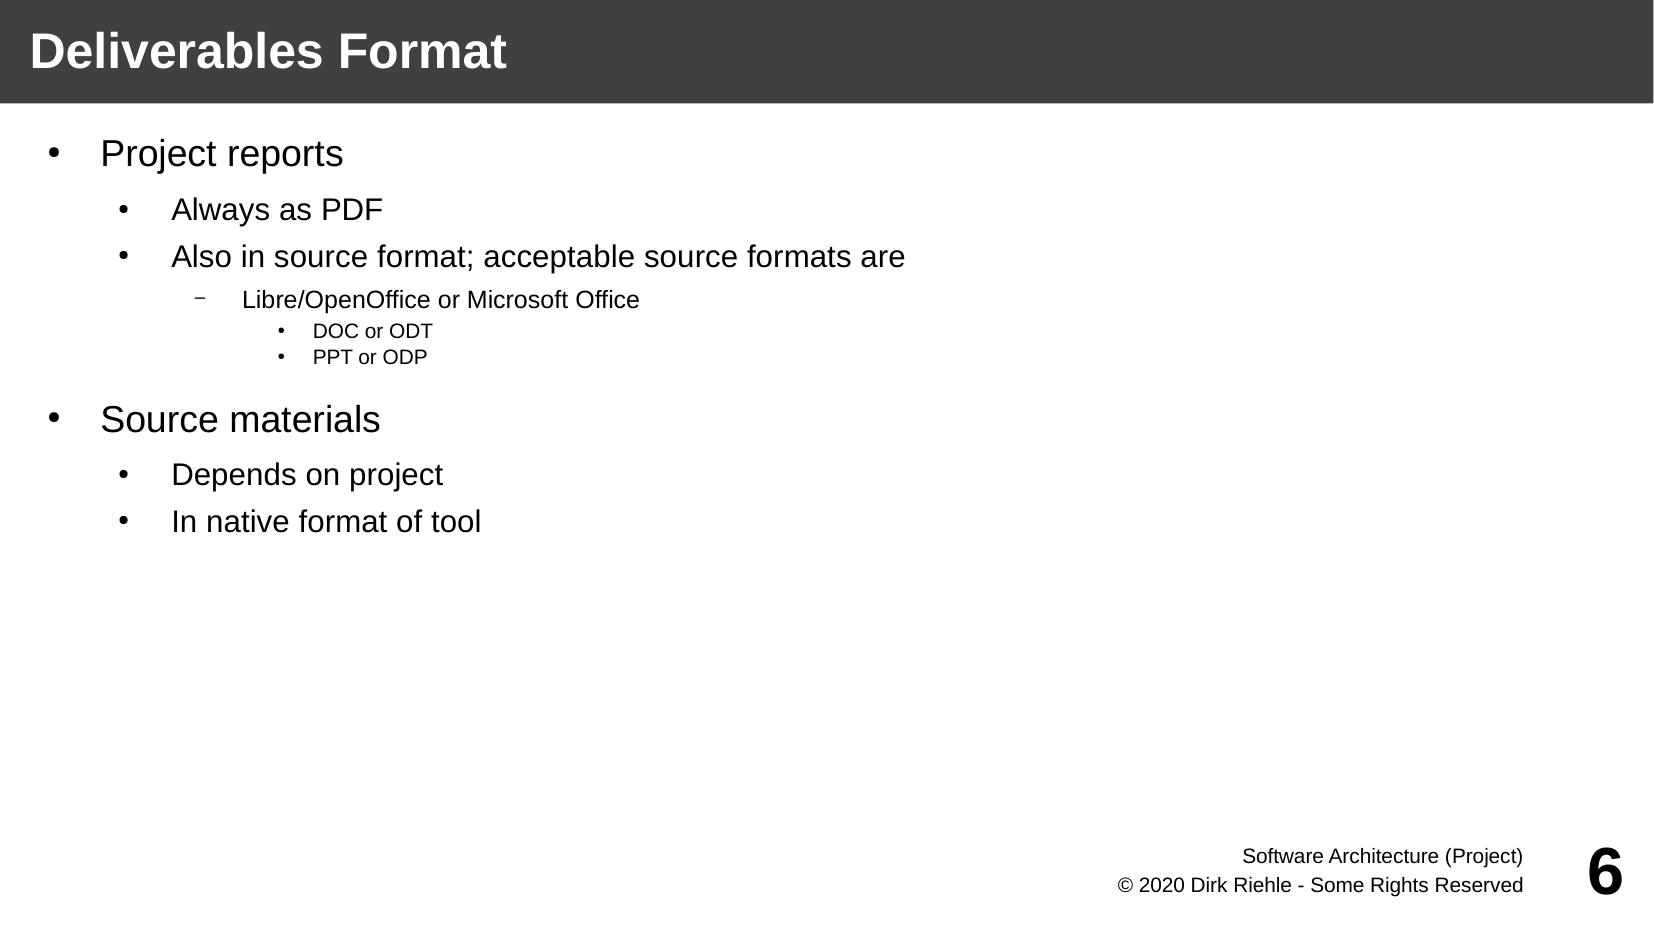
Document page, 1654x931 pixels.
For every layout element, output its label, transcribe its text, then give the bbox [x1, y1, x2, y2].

title Deliverables Format [0, 0, 1654, 104]
list Project reports Always as PDF Also in source format; acceptable source formats are Libre/OpenOffice or Microsoft Office DOC or ODT PPT or ODP Source materials Depends on project In native format of tool [29, 132, 1625, 813]
